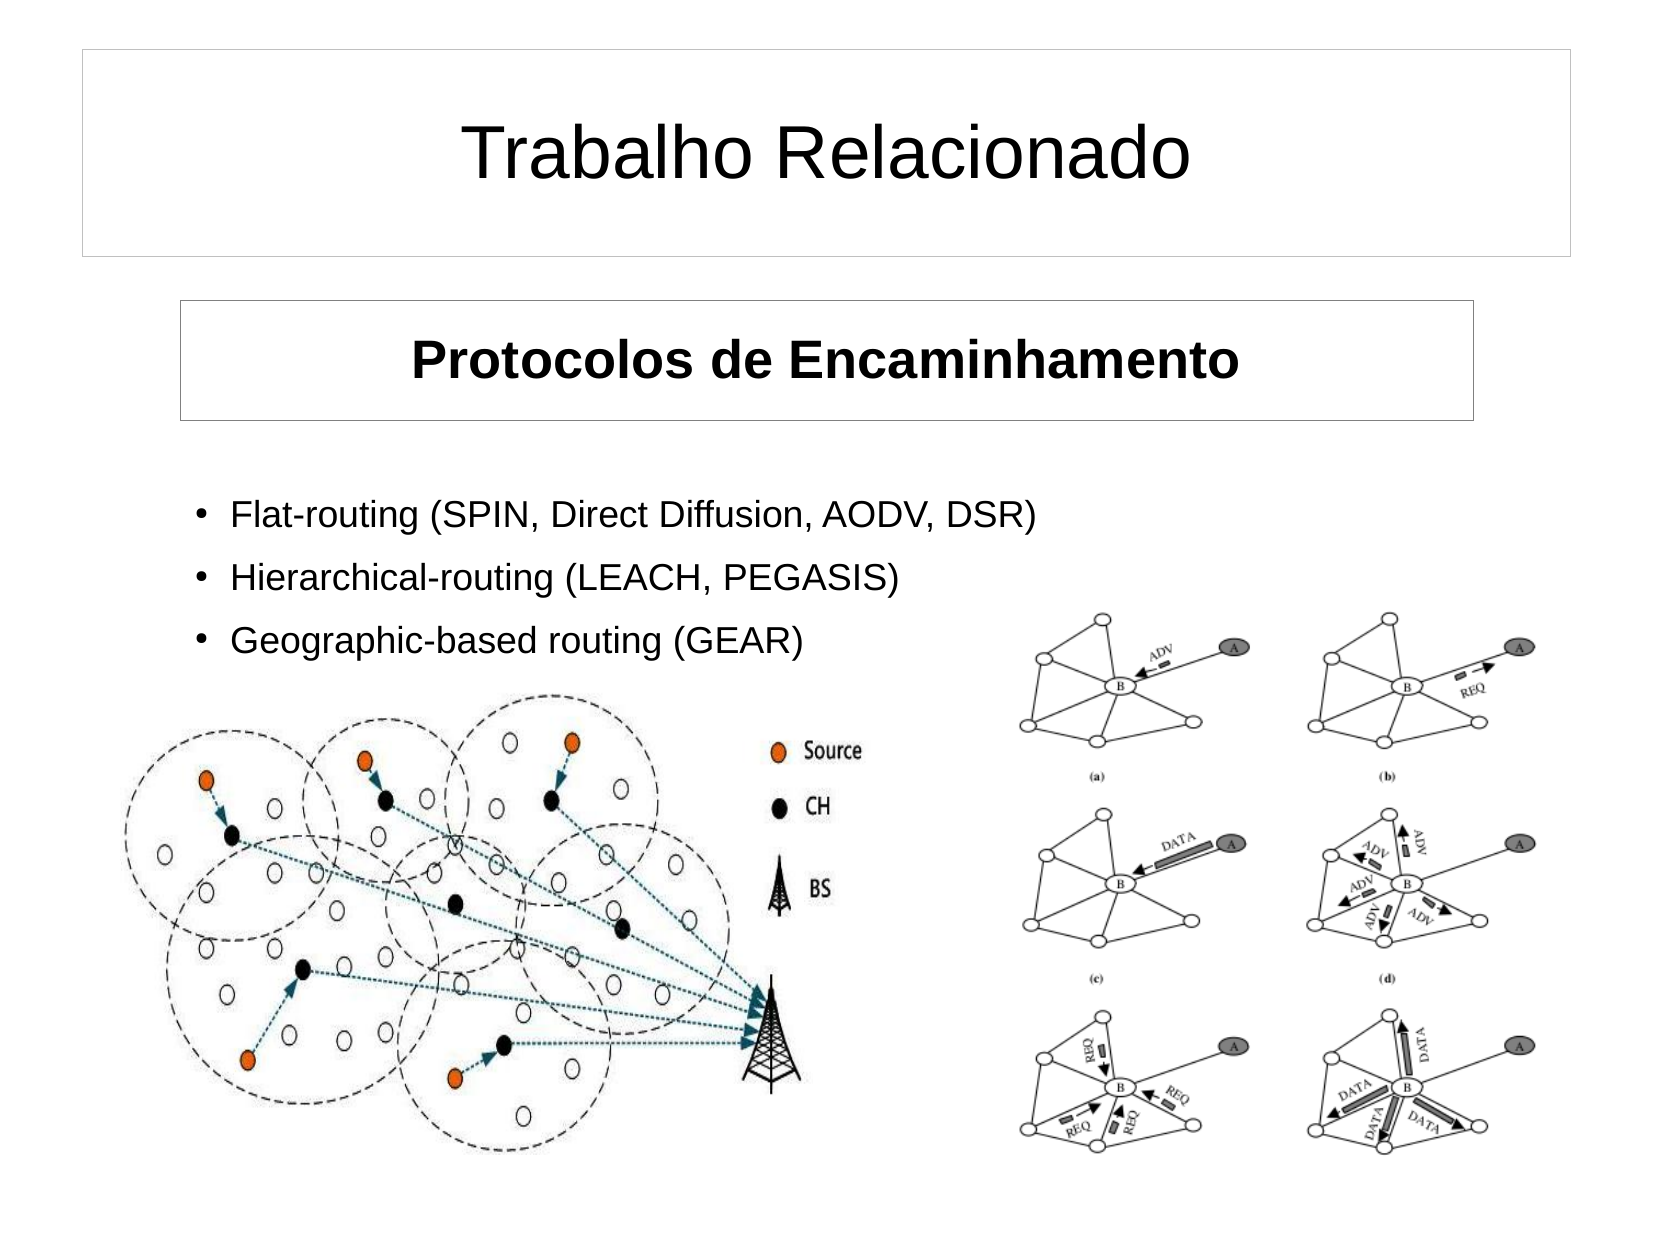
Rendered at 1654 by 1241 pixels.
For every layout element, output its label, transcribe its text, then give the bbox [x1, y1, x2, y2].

text_box Protocolos de Encaminhamento [180, 300, 1474, 421]
picture [120, 689, 871, 1156]
picture [1005, 584, 1561, 1163]
text_box Flat-routing (SPIN, Direct Diffusion, AODV, DSR) Hierarchical-routing (LEACH, PEGASIS) Geographic-based routing (GEAR) [180, 465, 1471, 1111]
title Trabalho Relacionado [82, 49, 1571, 257]
